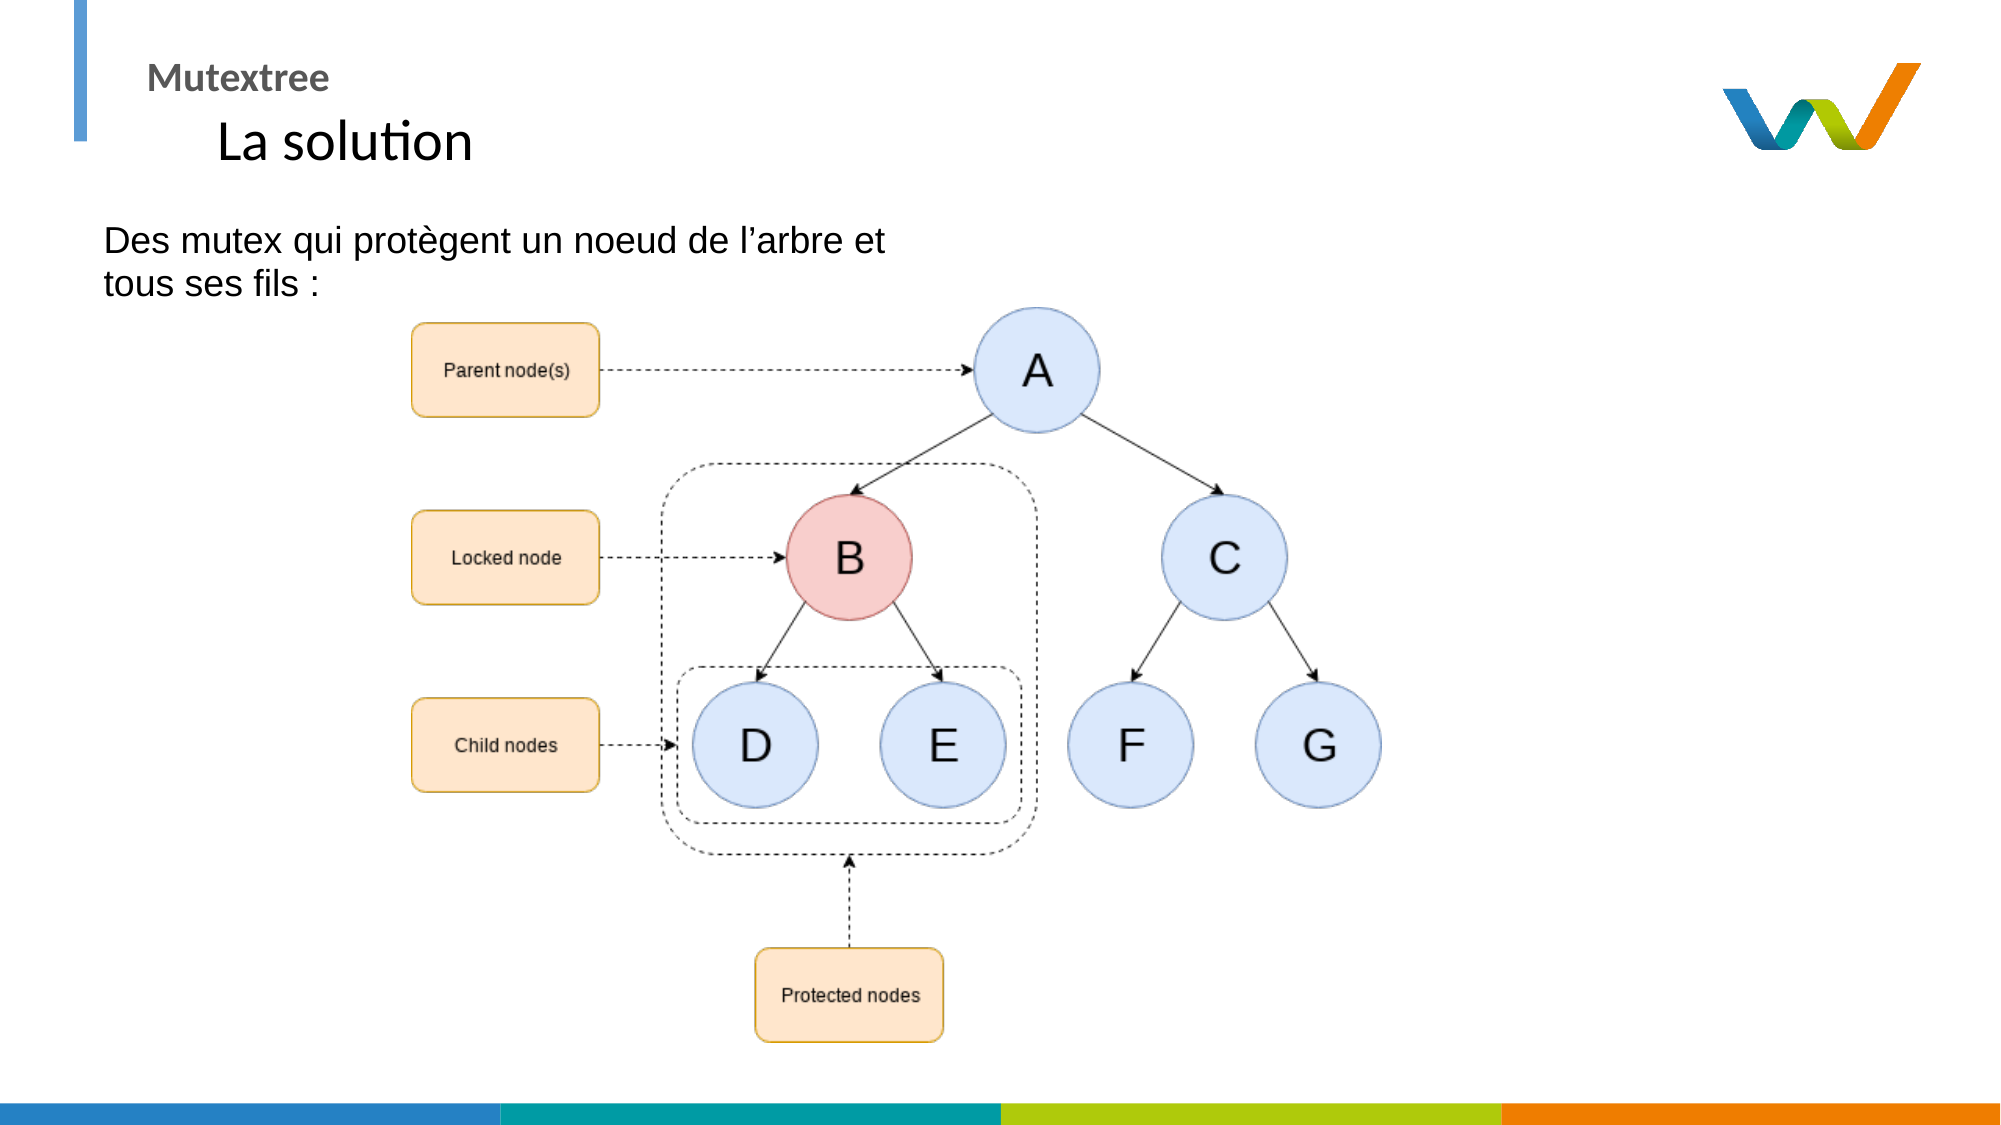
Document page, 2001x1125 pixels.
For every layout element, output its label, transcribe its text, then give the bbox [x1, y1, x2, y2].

list Mutextree [131, 48, 1400, 103]
picture [411, 307, 1382, 1043]
list La solution [131, 103, 1400, 157]
text_box Des mutex qui protègent un noeud de l’arbre et tous ses fils : [88, 212, 969, 312]
picture [1702, 63, 1931, 157]
